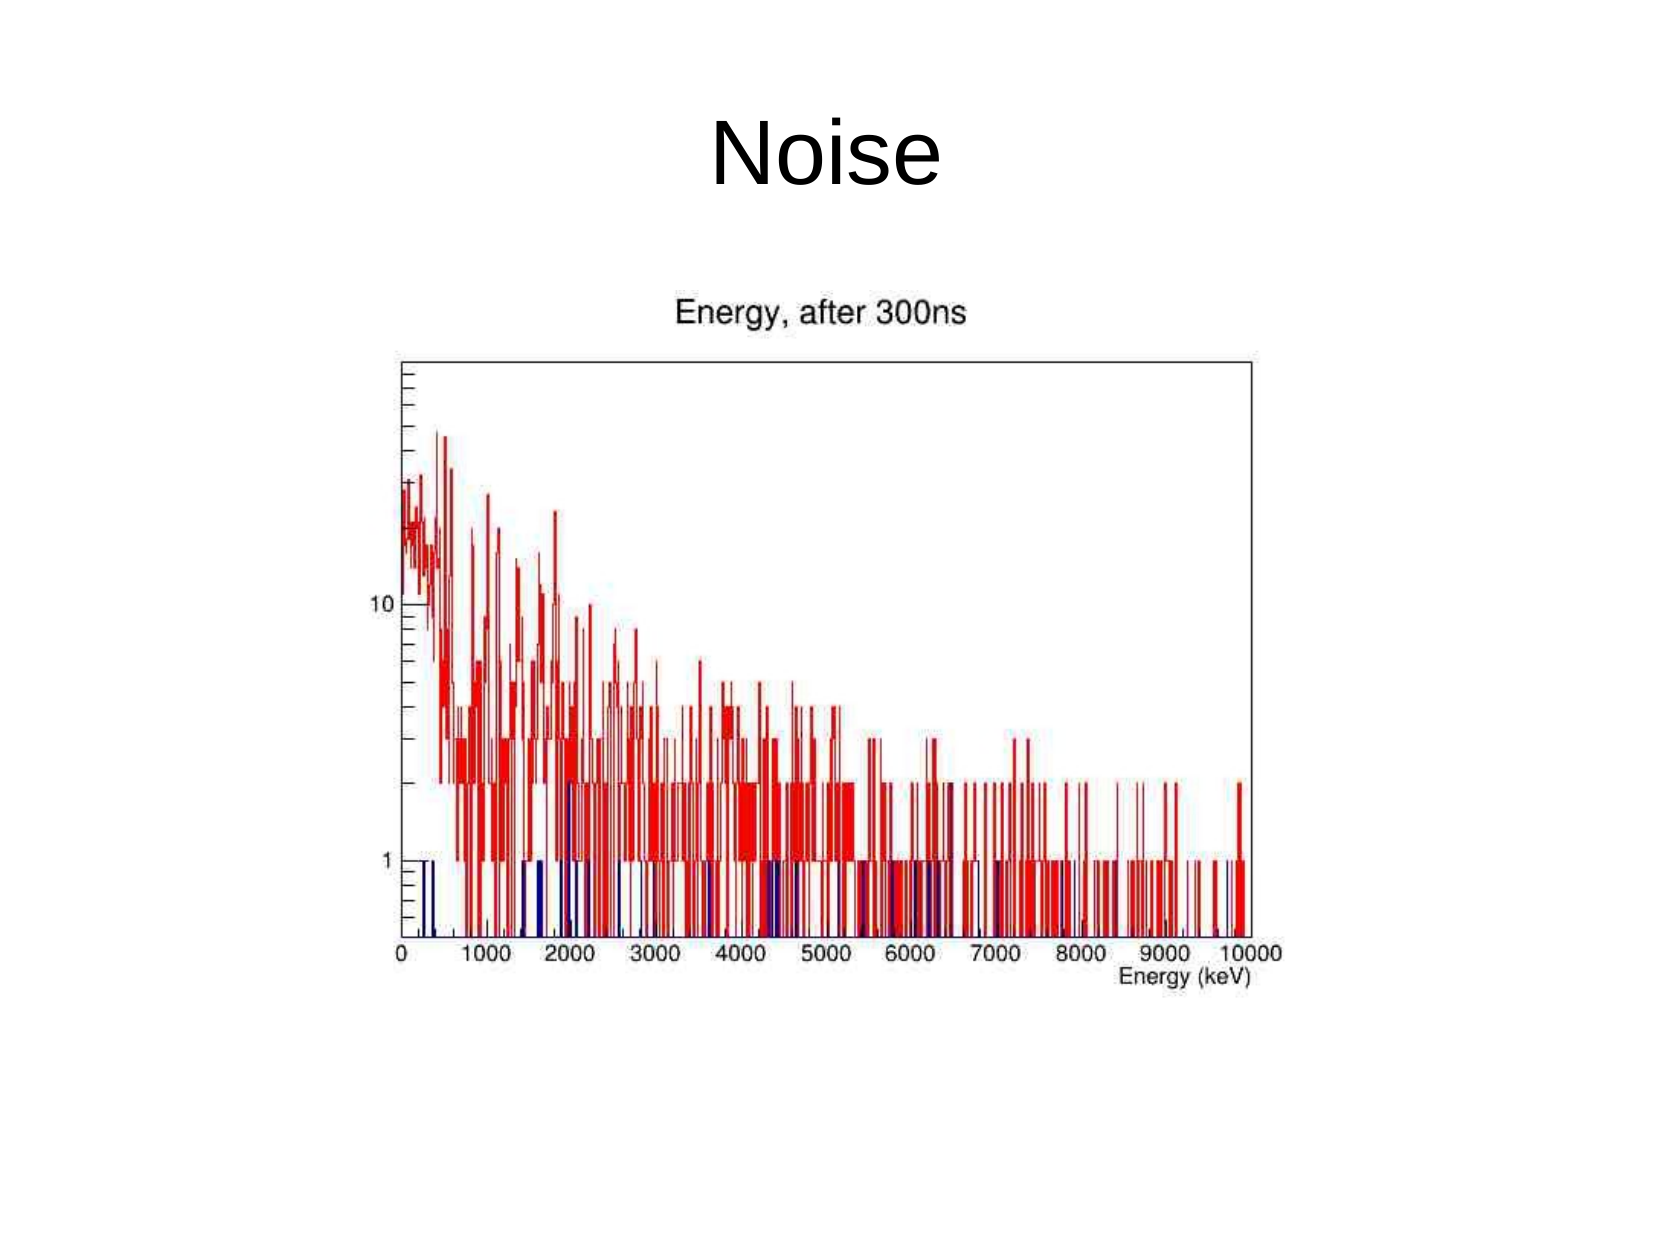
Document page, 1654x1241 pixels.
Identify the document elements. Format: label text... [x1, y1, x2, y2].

title Noise [82, 49, 1571, 257]
picture [296, 290, 1358, 1010]
